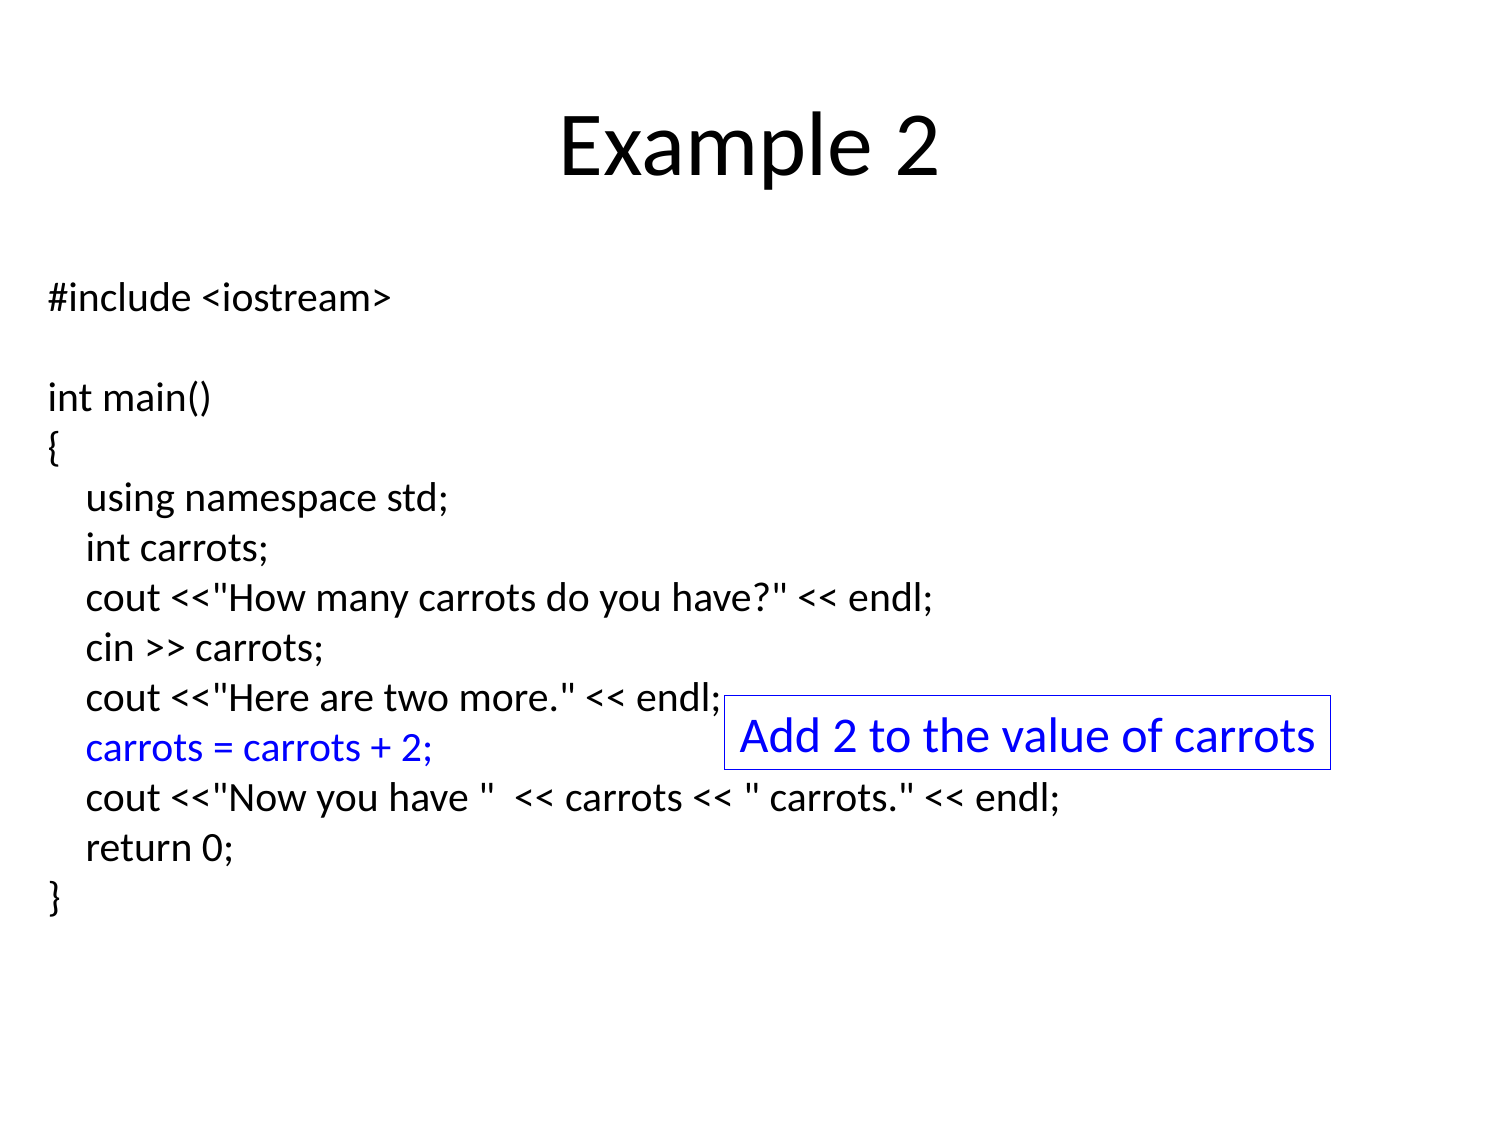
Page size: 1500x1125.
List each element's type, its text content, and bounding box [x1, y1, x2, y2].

title Example 2 [75, 45, 1425, 233]
list #include <iostream> int main() { using namespace std; int carrots; cout <<"How many carrots do you have?" << endl; cin >> carrots; cout <<"Here are two more." << endl; carrots = carrots + 2; cout <<"Now you have " << carrots << " carrots." << endl; return 0; } [32, 262, 1425, 1005]
text_box Add 2 to the value of carrots [724, 695, 1331, 770]
